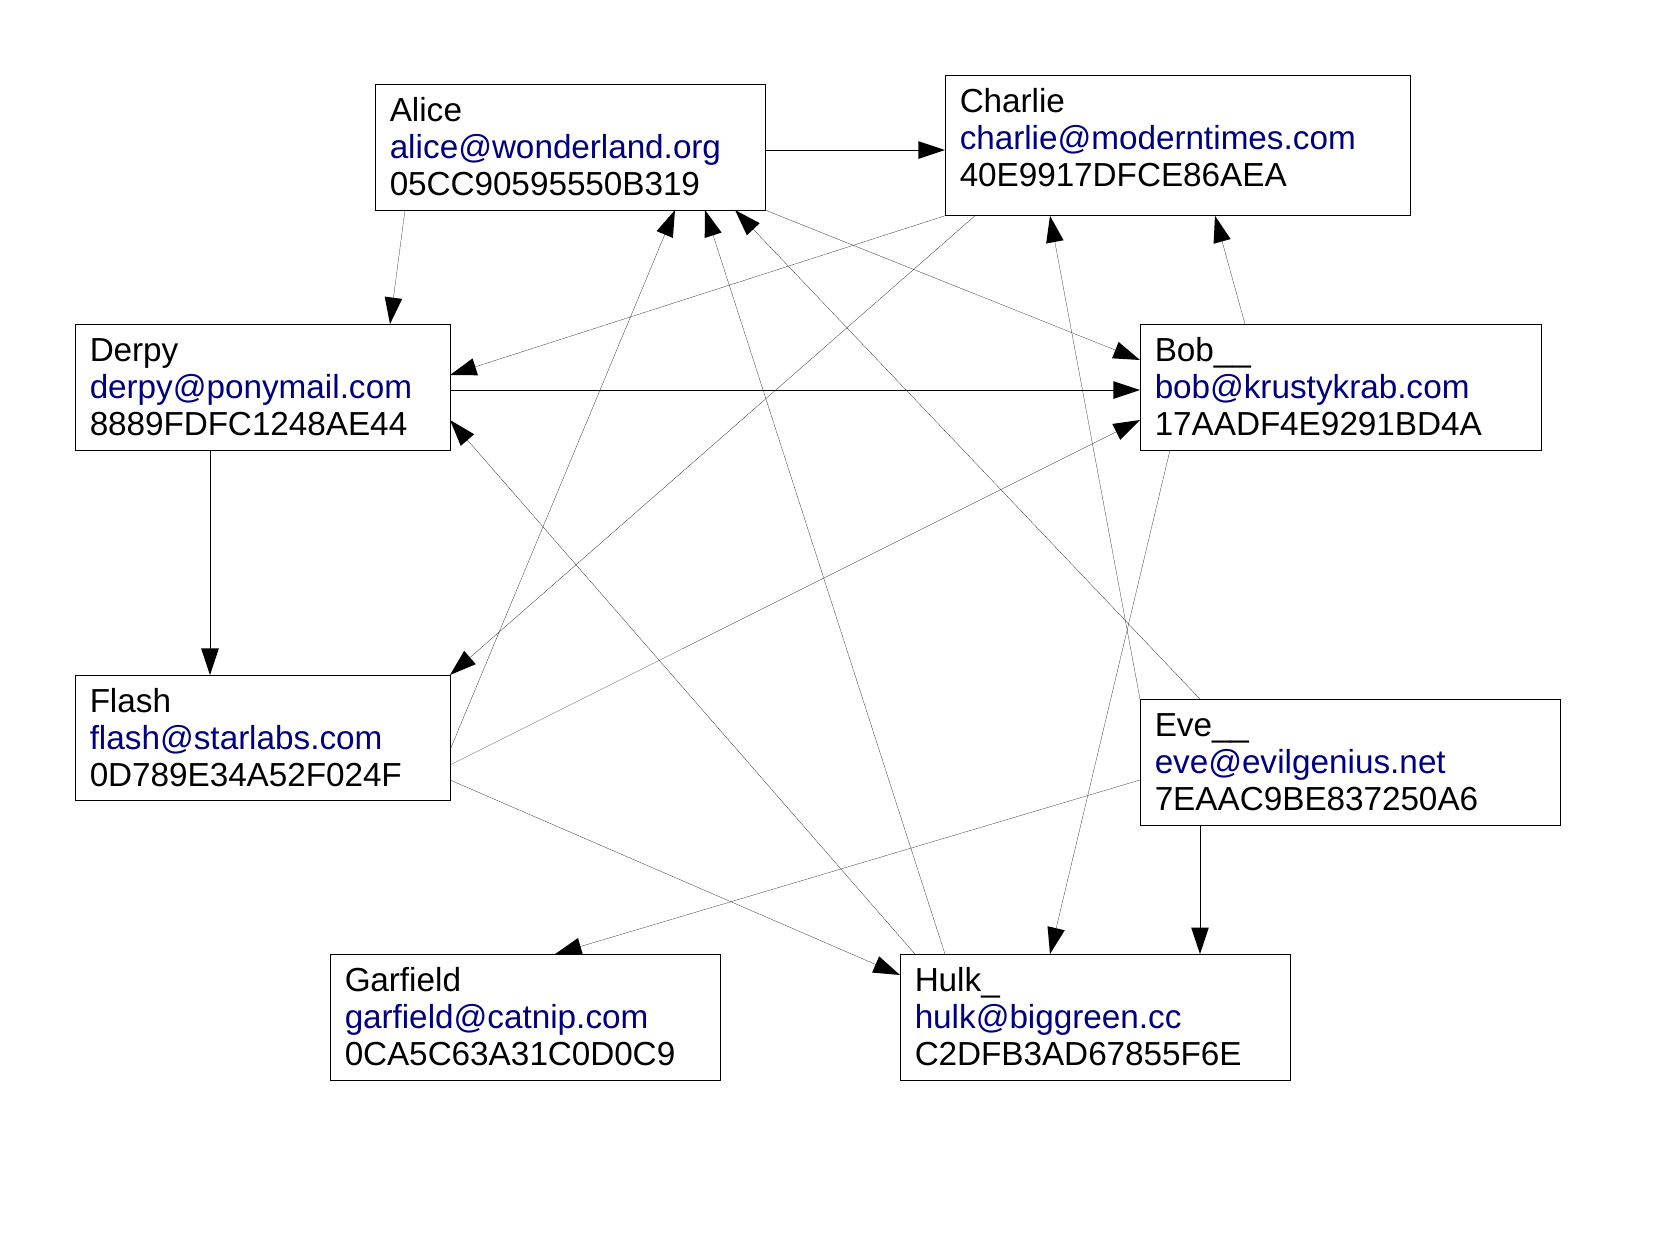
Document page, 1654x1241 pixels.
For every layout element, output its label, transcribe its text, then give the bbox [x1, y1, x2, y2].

text_box Derpy derpy@ponymail.com 8889FDFC1248AE44 [75, 324, 451, 451]
text_box Charlie charlie@moderntimes.com 40E9917DFCE86AEA [945, 75, 1411, 216]
text_box Eve__ eve@evilgenius.net 7EAAC9BE837250A6 [1140, 699, 1561, 826]
text_box Hulk_ hulk@biggreen.cc C2DFB3AD67855F6E [900, 954, 1291, 1081]
text_box Flash flash@starlabs.com 0D789E34A52F024F [75, 675, 451, 801]
text_box Bob__ bob@krustykrab.com 17AADF4E9291BD4A [1140, 324, 1542, 451]
text_box Alice alice@wonderland.org 05CC90595550B319 [375, 84, 766, 211]
text_box Garfield garfield@catnip.com 0CA5C63A31C0D0C9 [330, 954, 721, 1081]
